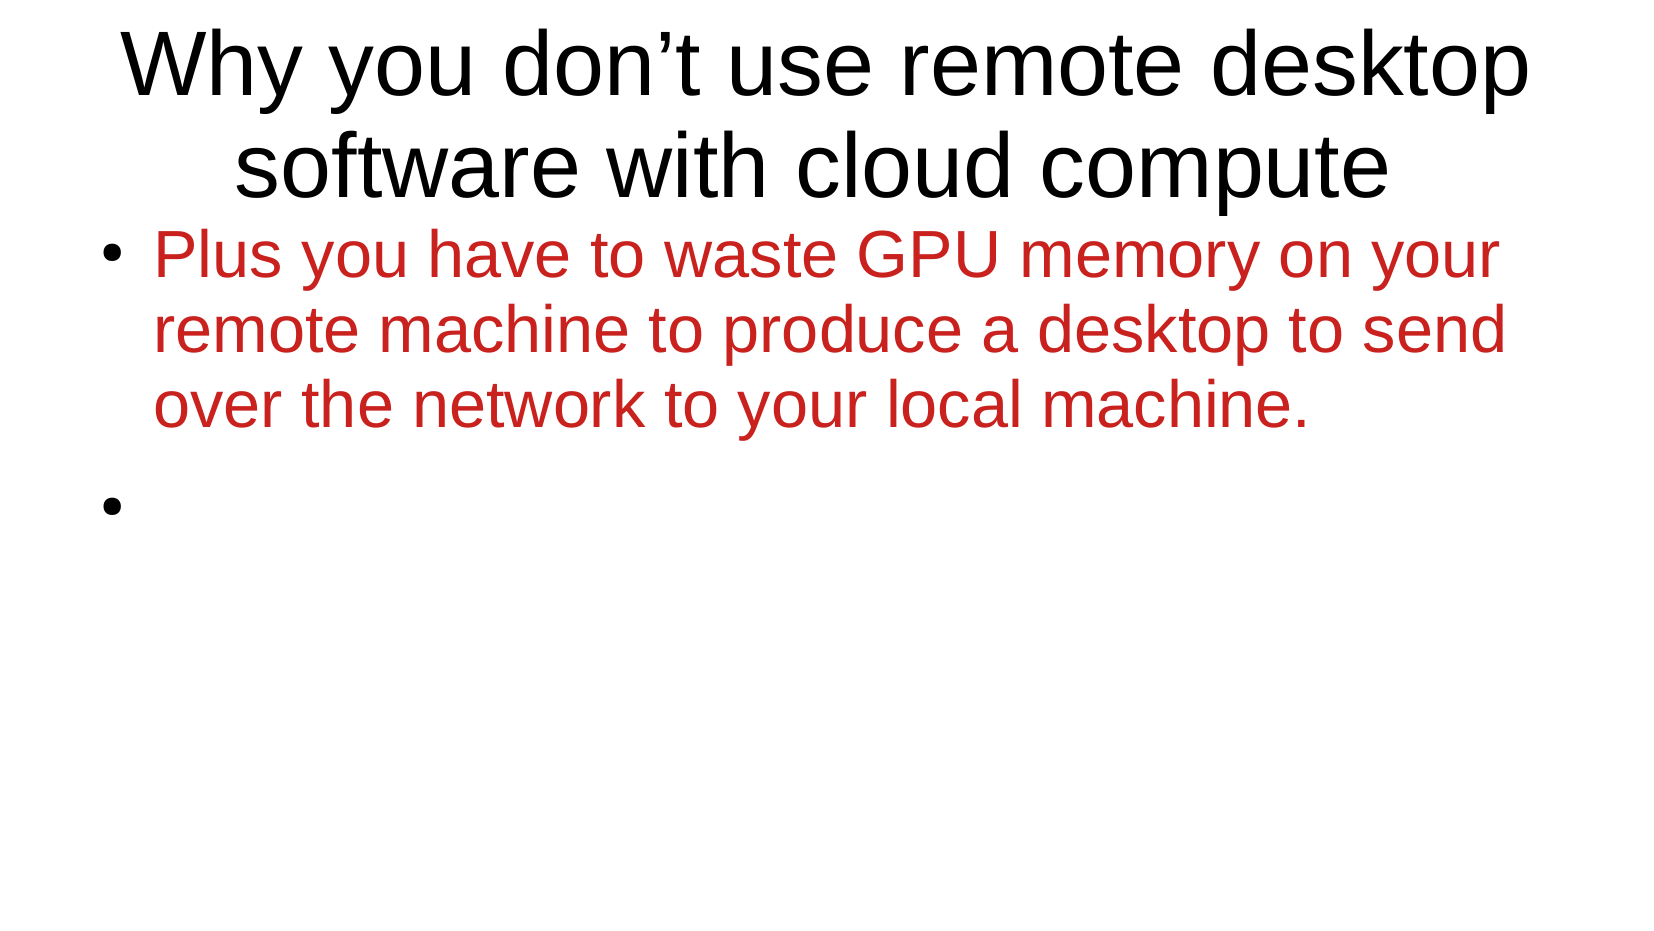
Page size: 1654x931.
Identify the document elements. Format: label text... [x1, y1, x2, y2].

list Plus you have to waste GPU memory on your remote machine to produce a desktop to send over the network to your local machine. [82, 217, 1562, 757]
title Why you don’t use remote desktop software with cloud compute [82, 12, 1571, 218]
